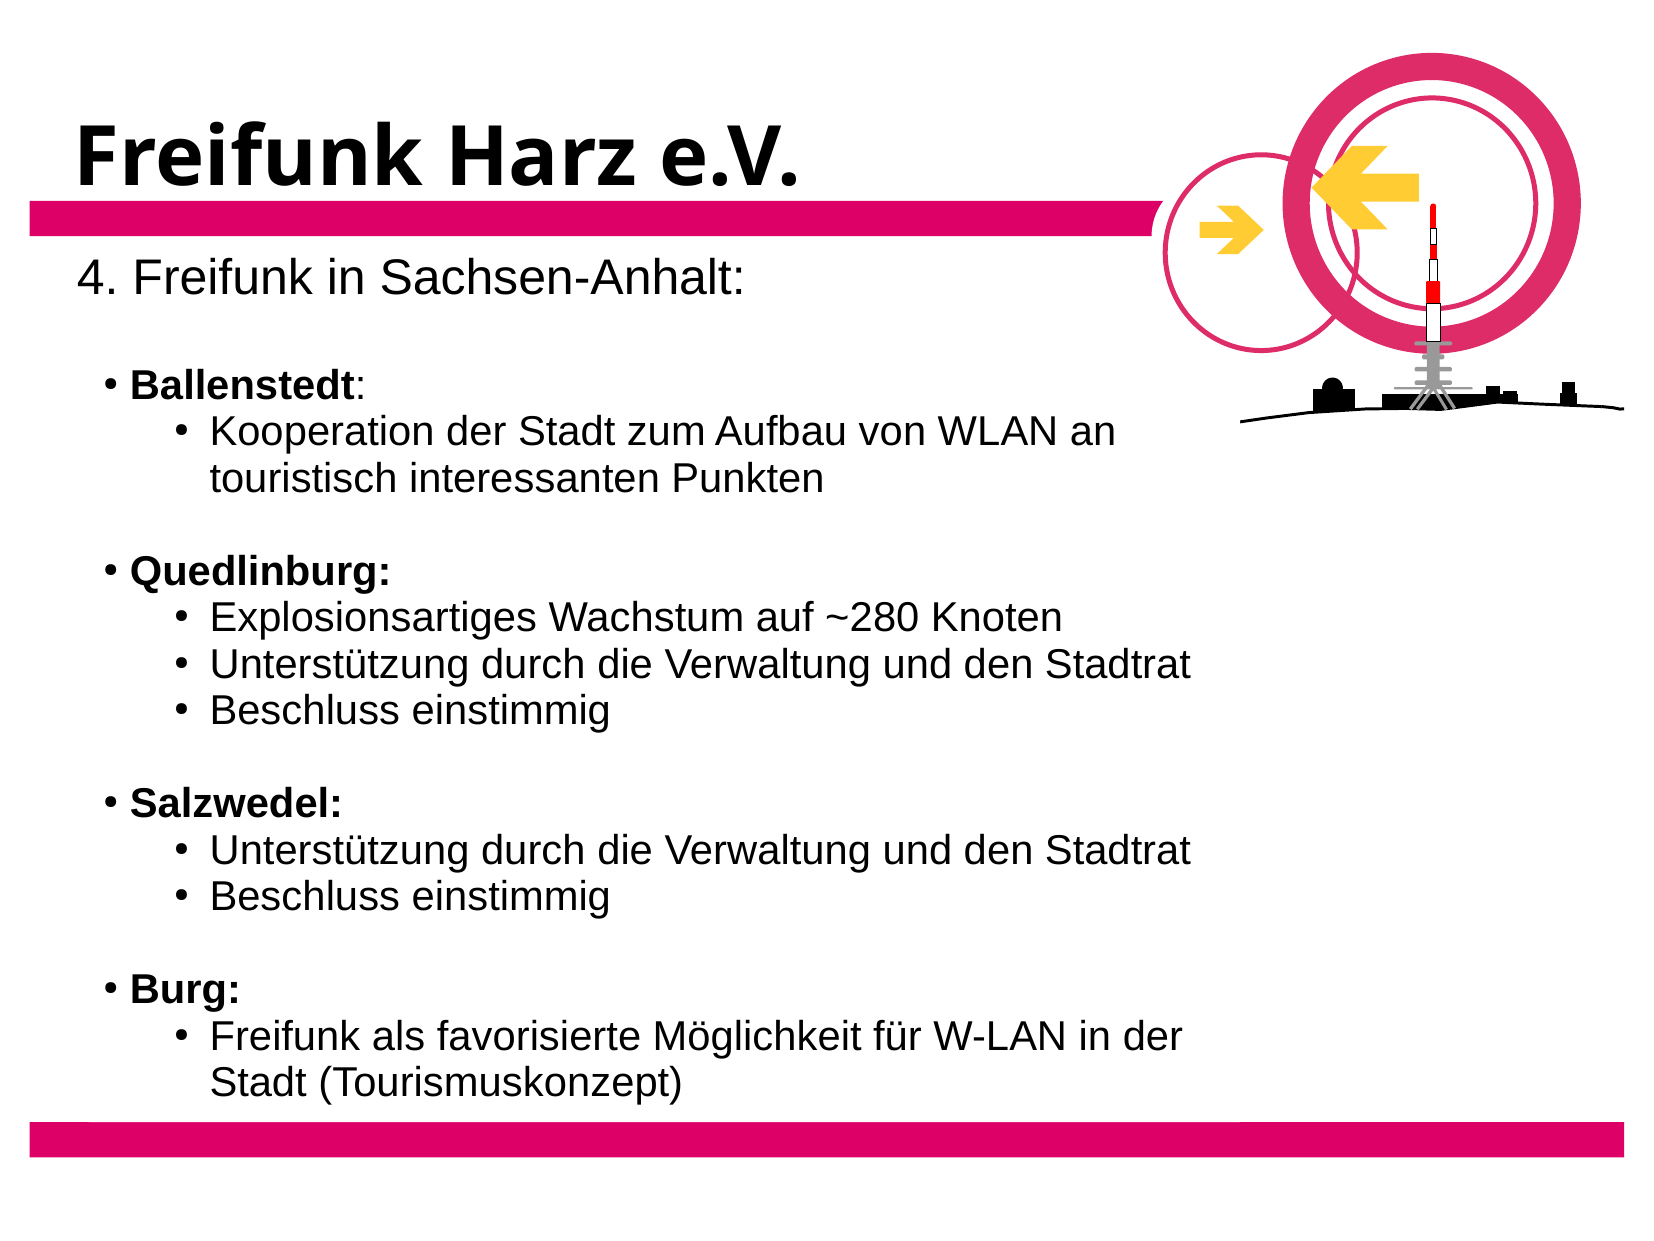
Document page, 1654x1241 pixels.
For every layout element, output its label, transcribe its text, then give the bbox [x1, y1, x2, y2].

subtitle 4. Freifunk in Sachsen-Anhalt: [76, 218, 798, 337]
text_box Ballenstedt: Kooperation der Stadt zum Aufbau von WLAN an touristisch interessanten Punkten Quedlinburg: Explosionsartiges Wachstum auf ~280 Knoten Unterstützung durch die Verwaltung und den Stadtrat Beschluss einstimmig Salzwedel: Unterstützung durch die Verwaltung und den Stadtrat Beschluss einstimmig Burg: Freifunk als favorisierte Möglichkeit für W-LAN in der Stadt (Tourismuskonzept) [88, 354, 1241, 1123]
